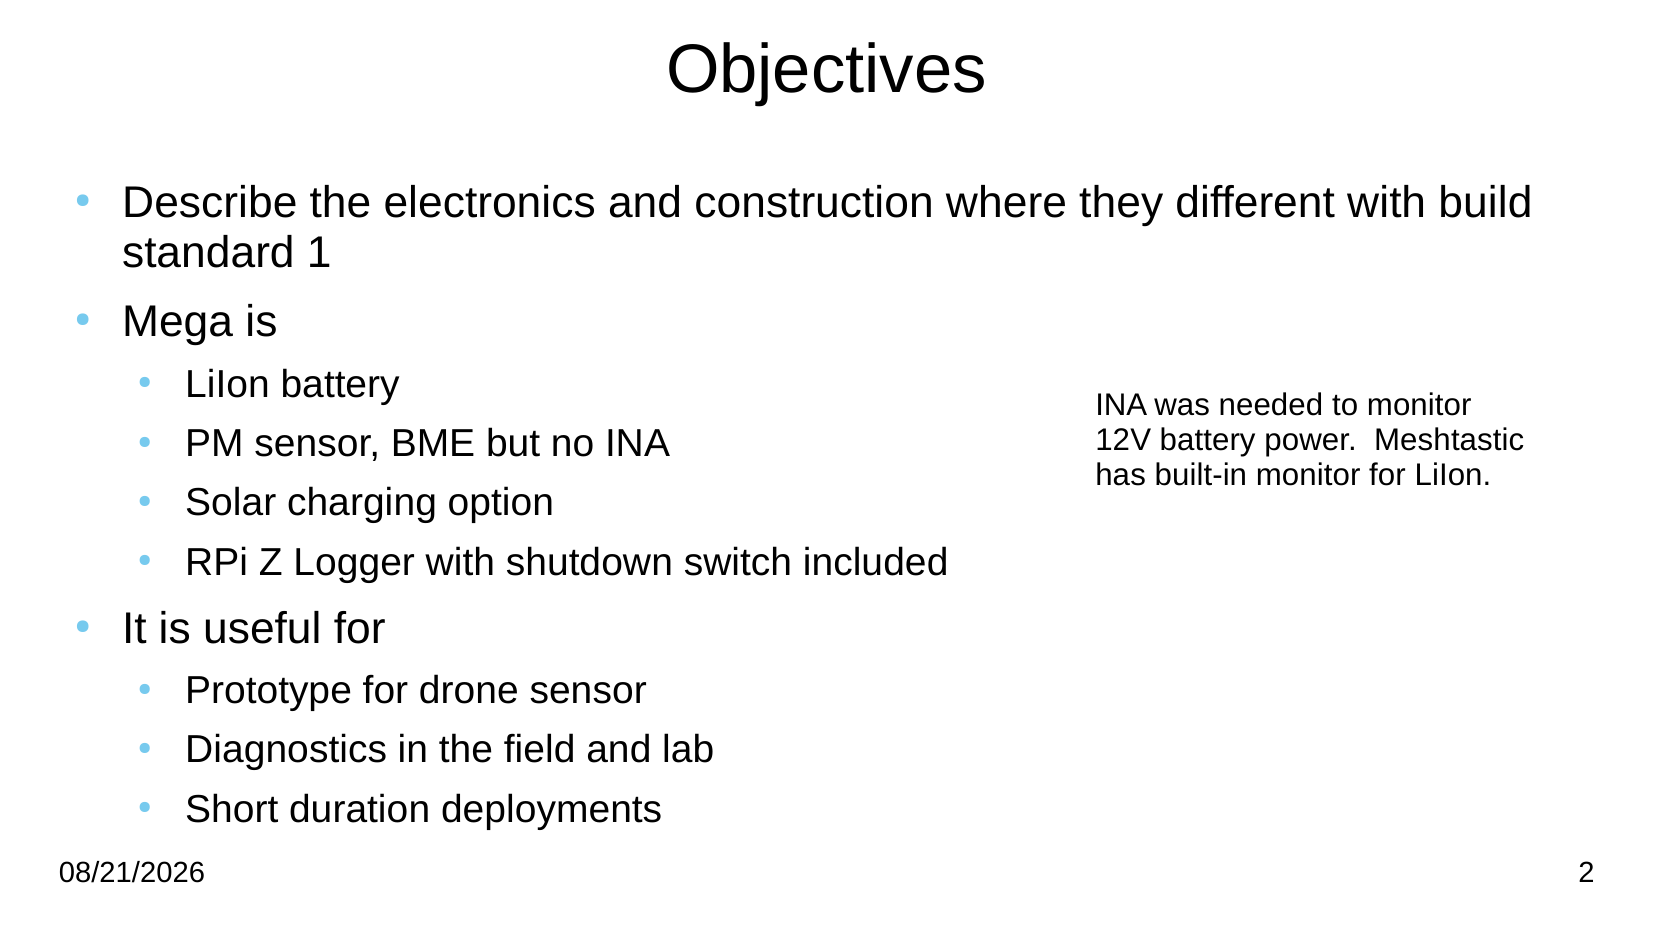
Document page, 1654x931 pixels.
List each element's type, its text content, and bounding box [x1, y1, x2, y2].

list Describe the electronics and construction where they different with build standard 1 Mega is LiIon battery PM sensor, BME but no INA Solar charging option RPi Z Logger with shutdown switch included It is useful for Prototype for drone sensor Diagnostics in the field and lab Short duration deployments [59, 177, 1595, 832]
text_box INA was needed to monitor 12V battery power. Meshtastic has built-in monitor for LiIon. [1080, 380, 1538, 500]
title Objectives [59, 29, 1595, 108]
